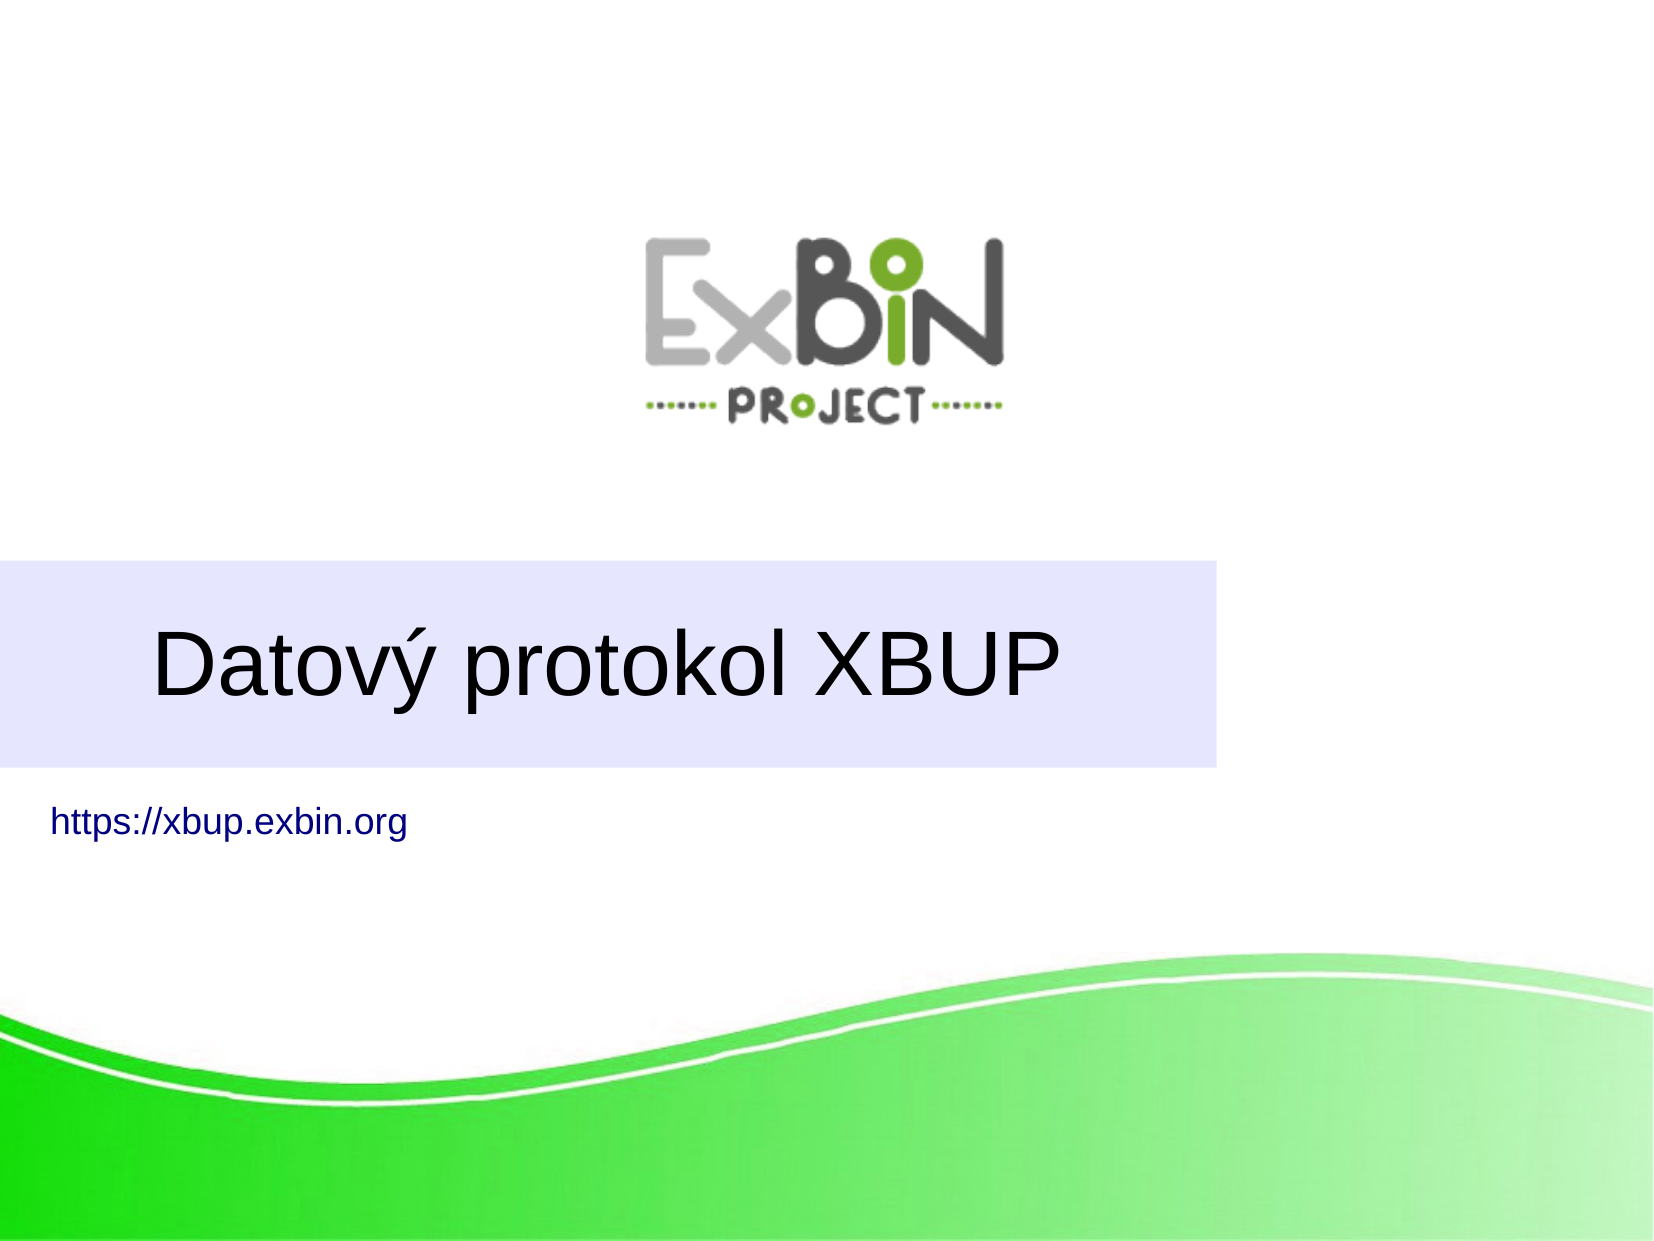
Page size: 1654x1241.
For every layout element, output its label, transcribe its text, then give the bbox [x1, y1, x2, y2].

title Datový protokol XBUP [0, 560, 1217, 768]
picture [0, 952, 1654, 1241]
text_box https://xbup.exbin.org [35, 793, 424, 851]
picture [637, 229, 1016, 438]
